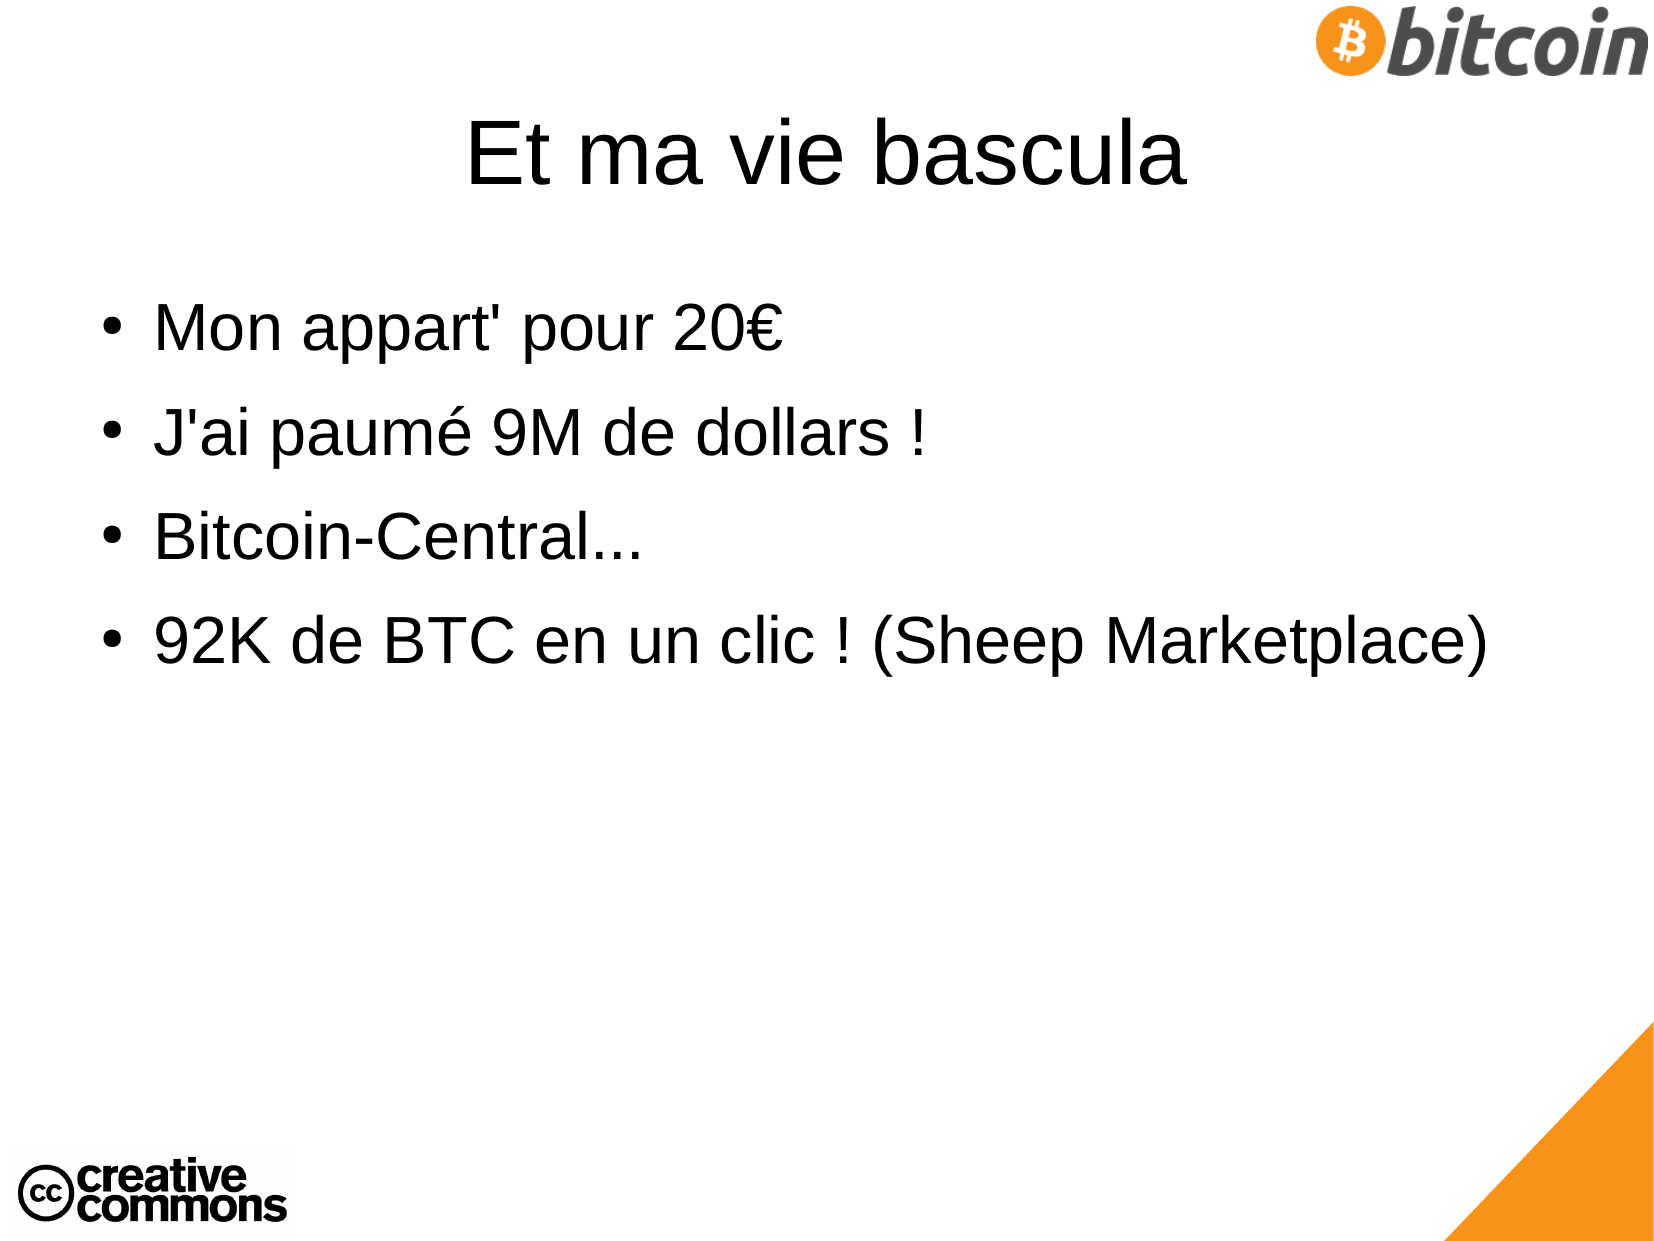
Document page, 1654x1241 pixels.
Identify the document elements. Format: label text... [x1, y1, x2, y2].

list Mon appart' pour 20€ J'ai paumé 9M de dollars ! Bitcoin-Central... 92K de BTC en un clic ! (Sheep Marketplace) [82, 290, 1538, 1010]
picture [1316, 6, 1648, 76]
title Et ma vie bascula [82, 49, 1571, 257]
picture [3, 1139, 296, 1241]
